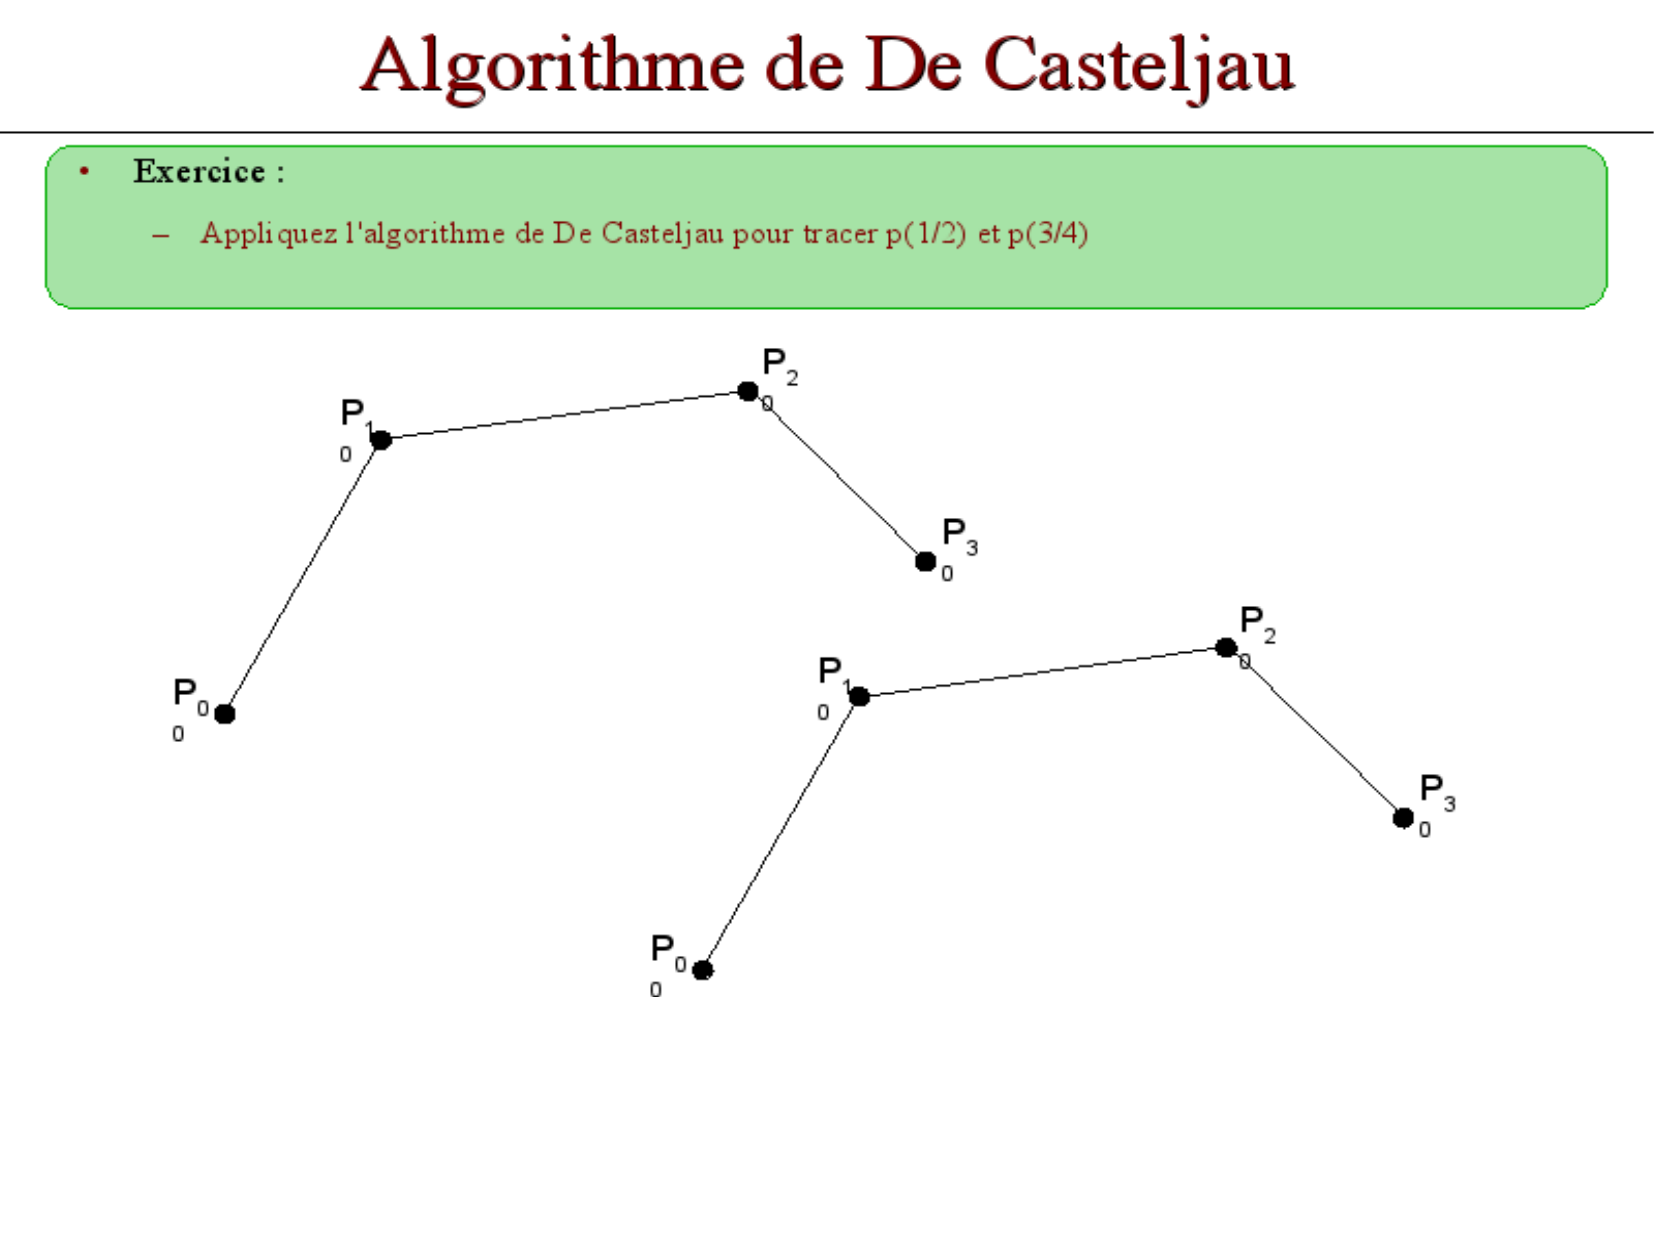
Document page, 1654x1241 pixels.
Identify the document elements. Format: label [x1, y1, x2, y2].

picture [0, 0, 1654, 997]
